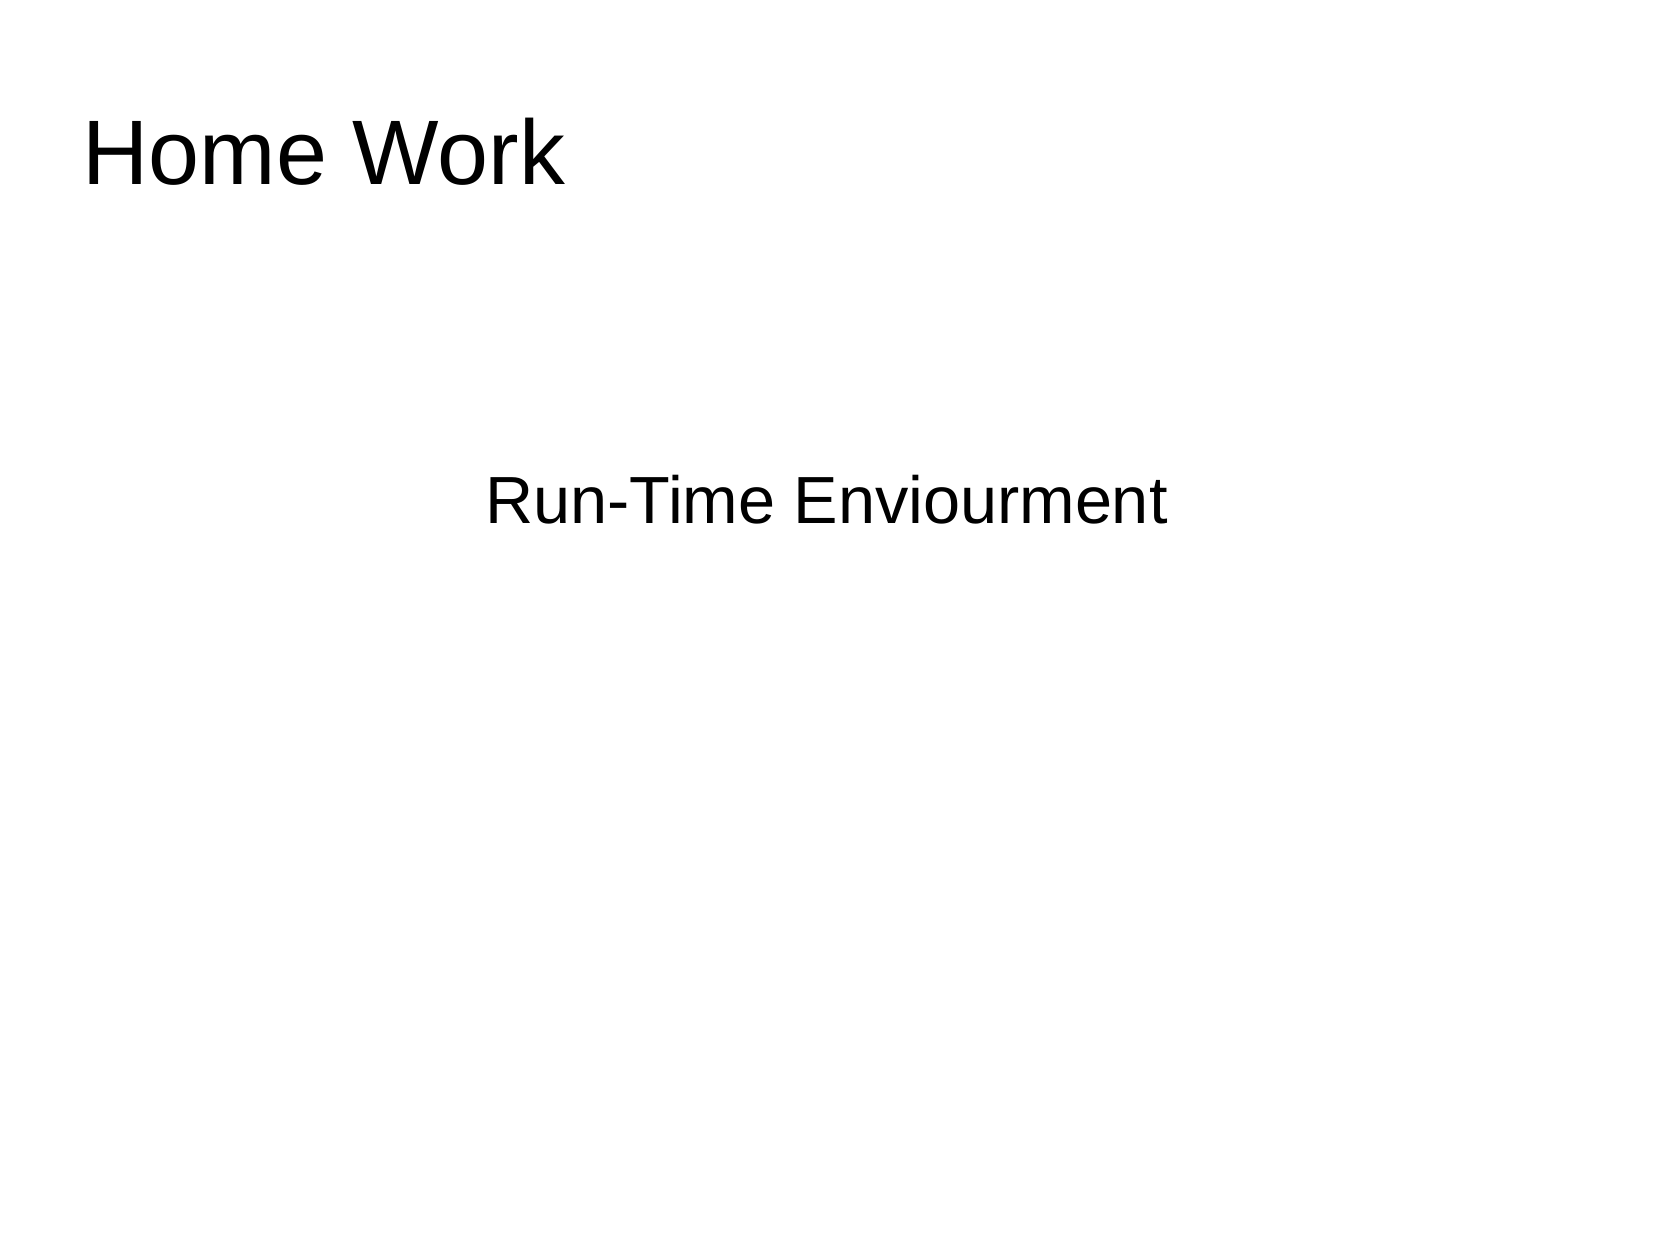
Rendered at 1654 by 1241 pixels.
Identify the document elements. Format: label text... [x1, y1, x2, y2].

subtitle Run-Time Enviourment [82, 290, 1571, 1010]
title Home Work [82, 49, 1571, 257]
